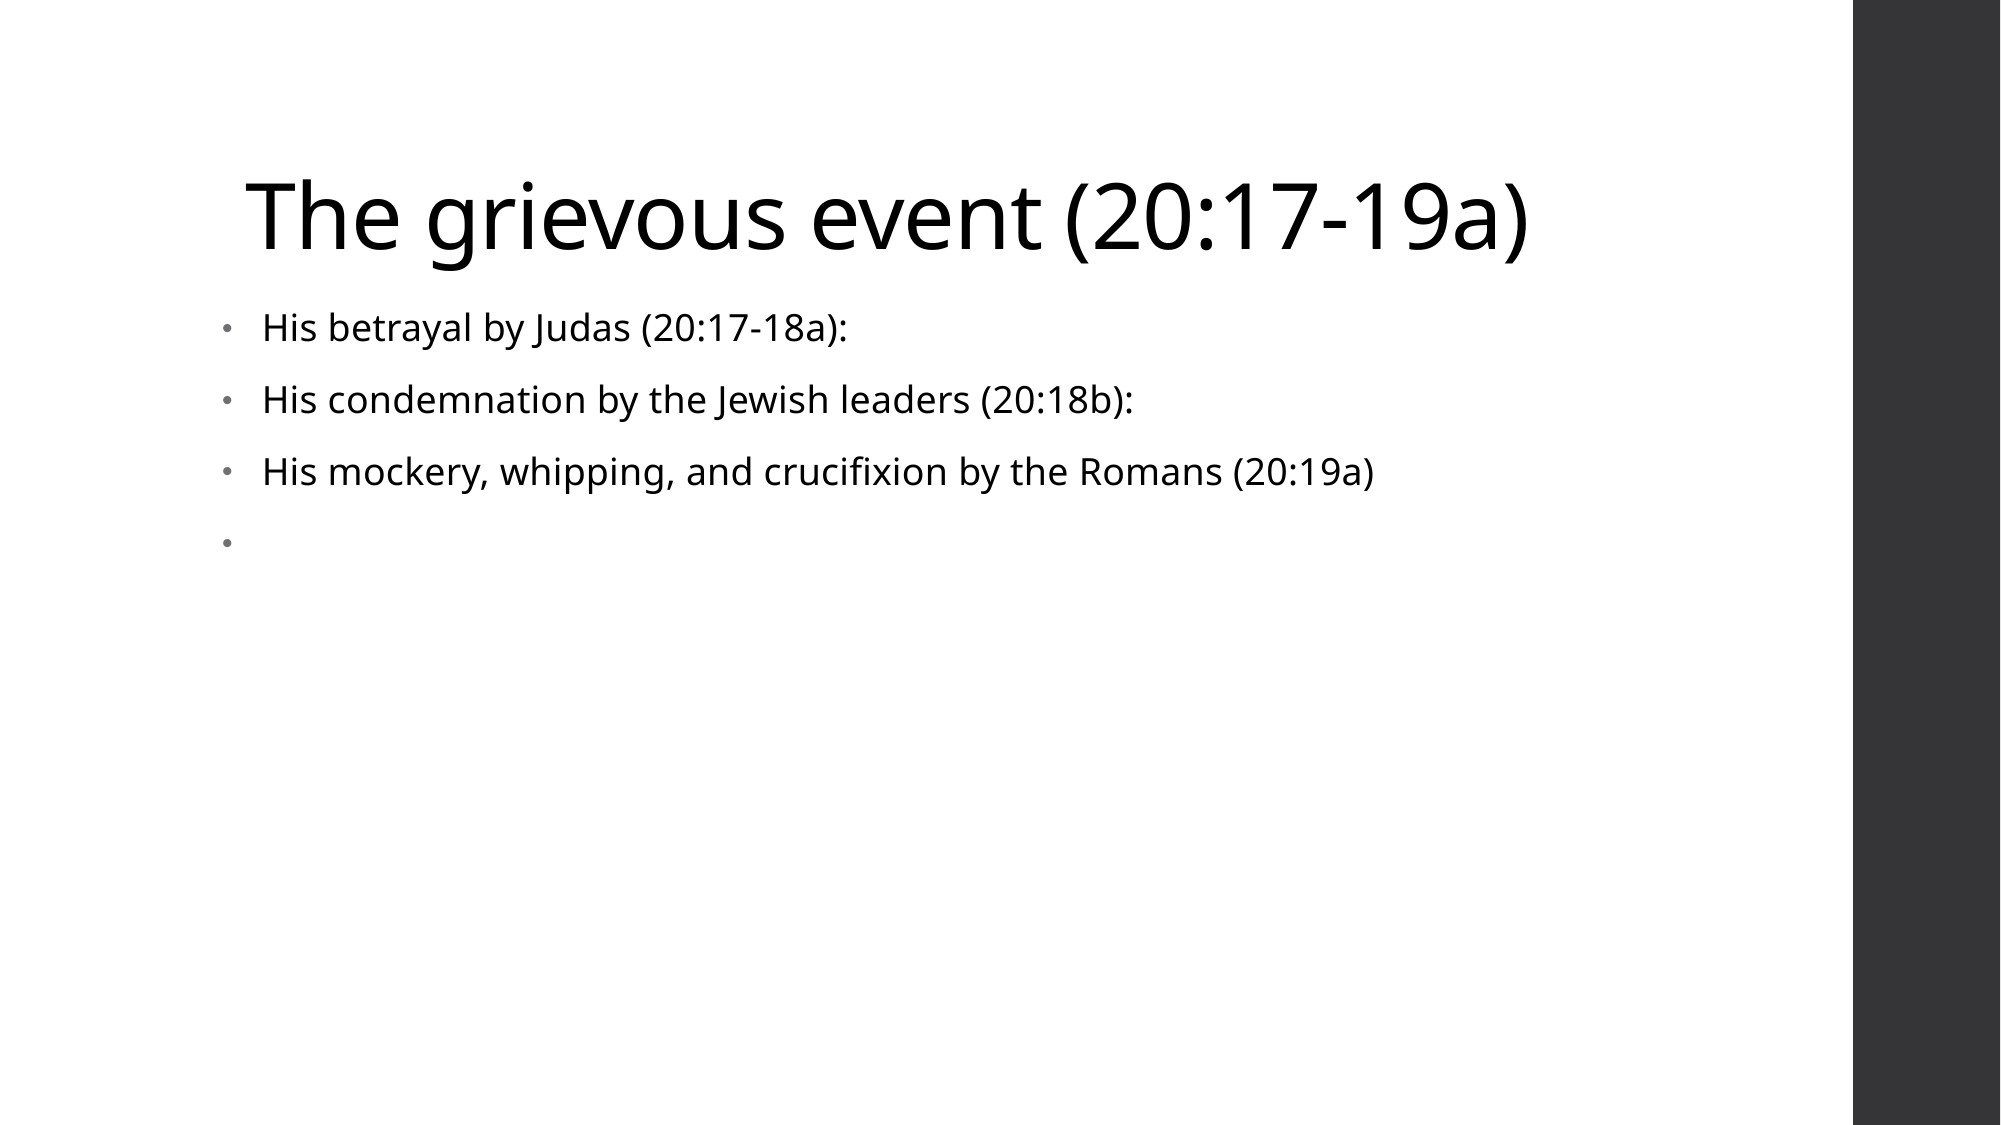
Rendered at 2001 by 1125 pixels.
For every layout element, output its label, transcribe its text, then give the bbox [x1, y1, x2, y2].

title The grievous event (20:17-19a) [206, 60, 1797, 278]
list His betrayal by Judas (20:17-18a): His condemnation by the Jewish leaders (20:18b): His mockery, whipping, and crucifixion by the Romans (20:19a) [206, 299, 1617, 1014]
